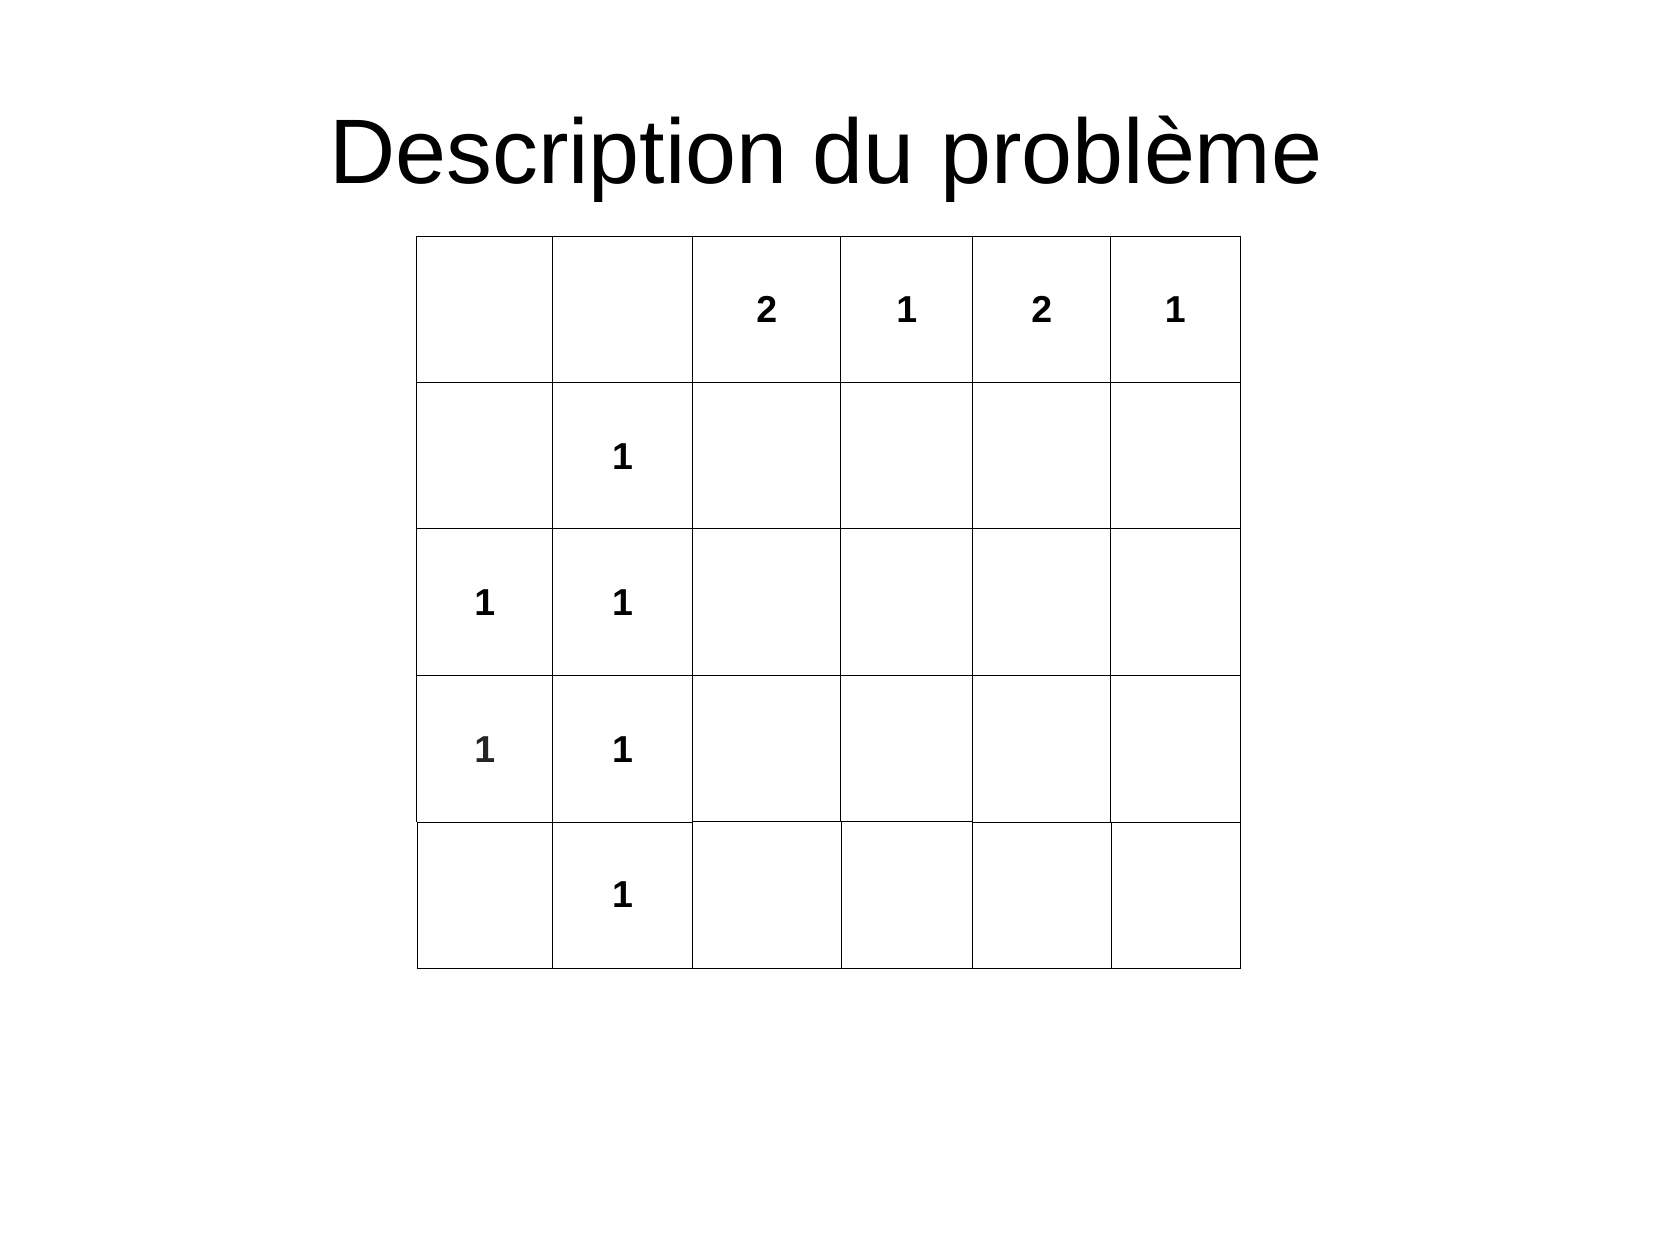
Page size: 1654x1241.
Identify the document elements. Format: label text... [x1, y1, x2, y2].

table_header 2 [693, 237, 840, 382]
table_cell [1111, 383, 1240, 528]
table_cell [693, 676, 840, 821]
table_cell 1 [417, 529, 552, 675]
table_cell [841, 676, 972, 821]
table_header [417, 237, 552, 382]
table_cell 1 [553, 823, 692, 968]
table_cell [973, 383, 1110, 528]
table_cell [418, 823, 552, 968]
table_cell [841, 383, 972, 528]
table_cell [973, 676, 1110, 822]
table_cell 1 [553, 529, 692, 675]
table_header [553, 237, 692, 382]
table_cell [693, 822, 841, 968]
table_cell 1 [553, 676, 692, 822]
title Description du problème [82, 49, 1571, 257]
table_cell 1 [553, 383, 692, 528]
table_cell 1 [417, 676, 552, 822]
table_cell [973, 823, 1111, 968]
table_cell [693, 529, 840, 675]
table_cell [693, 383, 840, 528]
table_header 1 [1111, 237, 1240, 382]
table_cell [1111, 529, 1240, 675]
table_cell [842, 822, 972, 968]
table_cell [1112, 823, 1240, 968]
table_header 1 [841, 237, 972, 382]
table_cell [417, 383, 552, 528]
table_header 2 [973, 237, 1110, 382]
table_cell [841, 529, 972, 675]
table_cell [973, 529, 1110, 675]
table_cell [1111, 676, 1240, 822]
